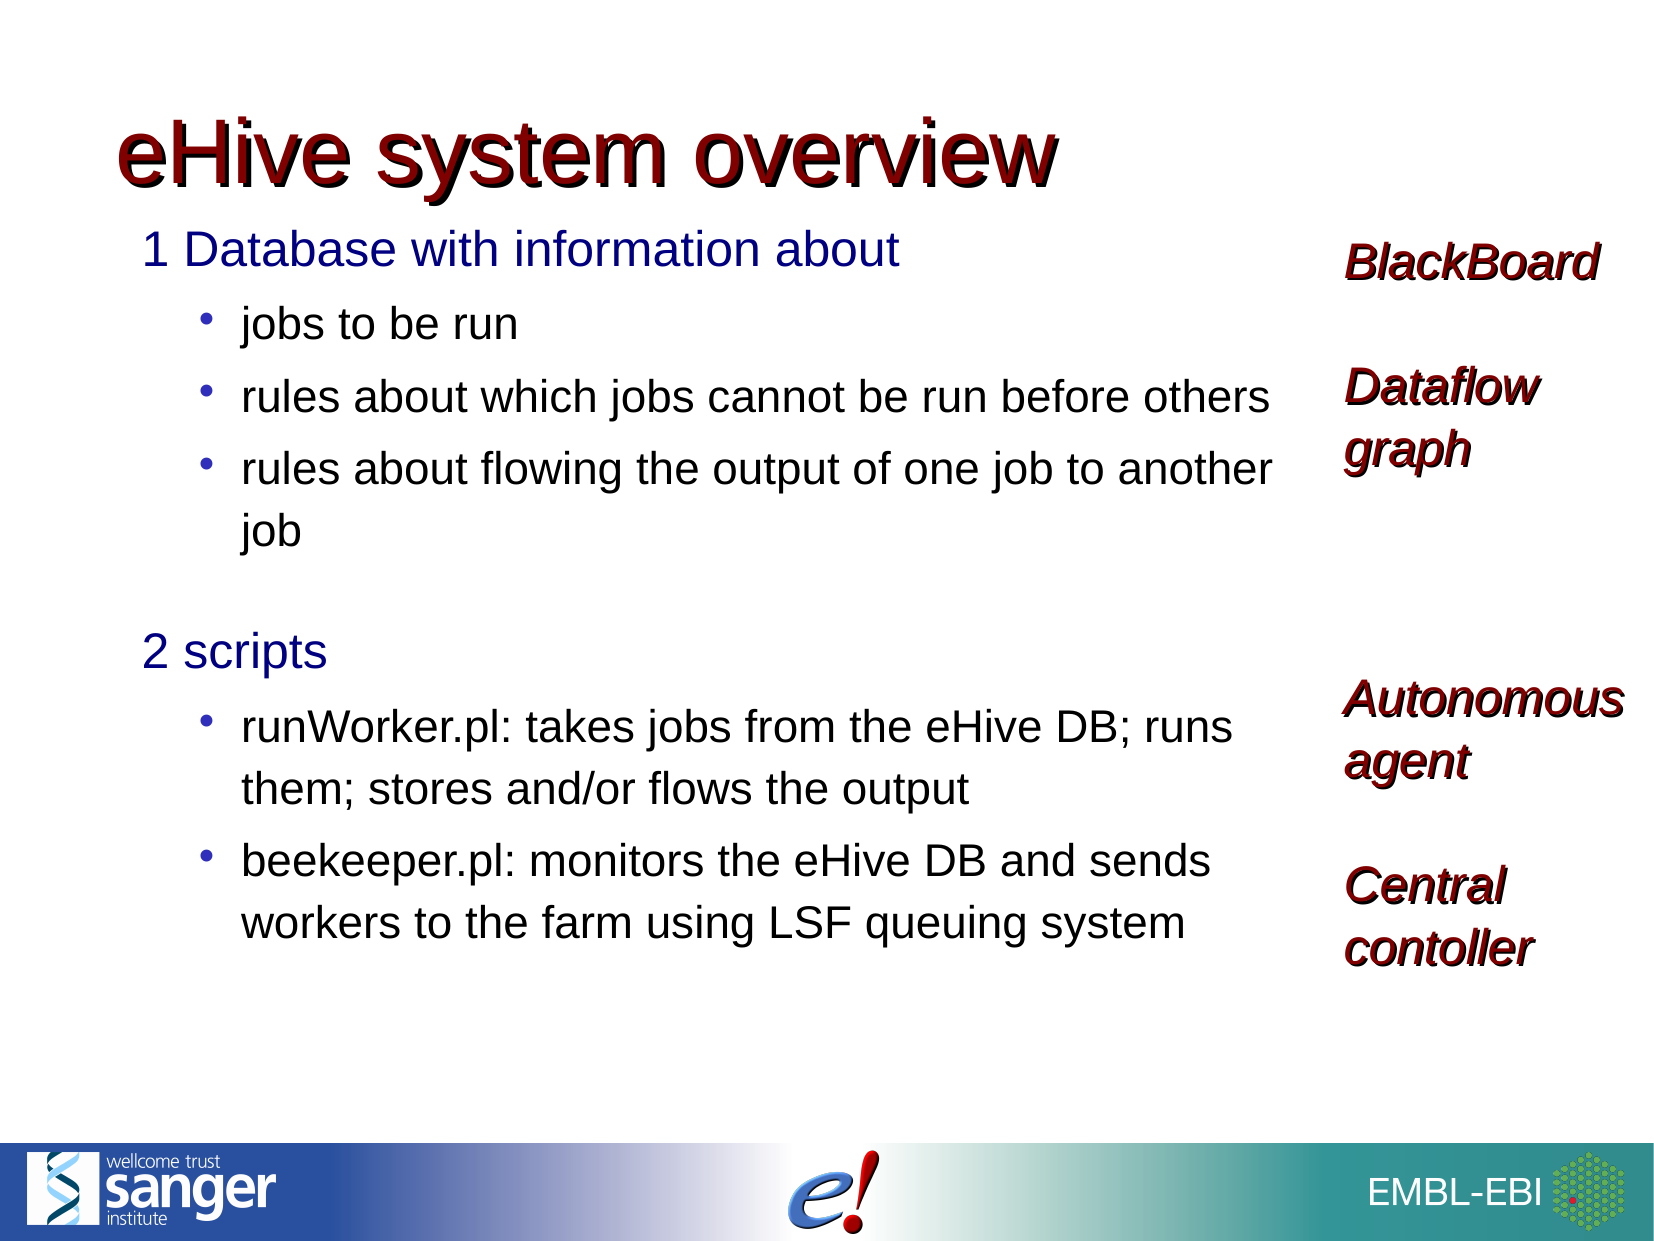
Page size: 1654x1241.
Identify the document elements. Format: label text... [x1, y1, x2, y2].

list 1 Database with information about jobs to be run rules about which jobs cannot be run before others rules about flowing the output of one job to another job 2 scripts runWorker.pl: takes jobs from the eHive DB; runs them; stores and/or flows the output beekeeper.pl: monitors the eHive DB and sends workers to the farm using LSF queuing system [123, 227, 1300, 1047]
title eHive system overview [82, 49, 1571, 257]
text_box BlackBoard Dataflow graph Autonomous agent Central contoller [1328, 218, 1654, 973]
picture [0, 1143, 1654, 1241]
